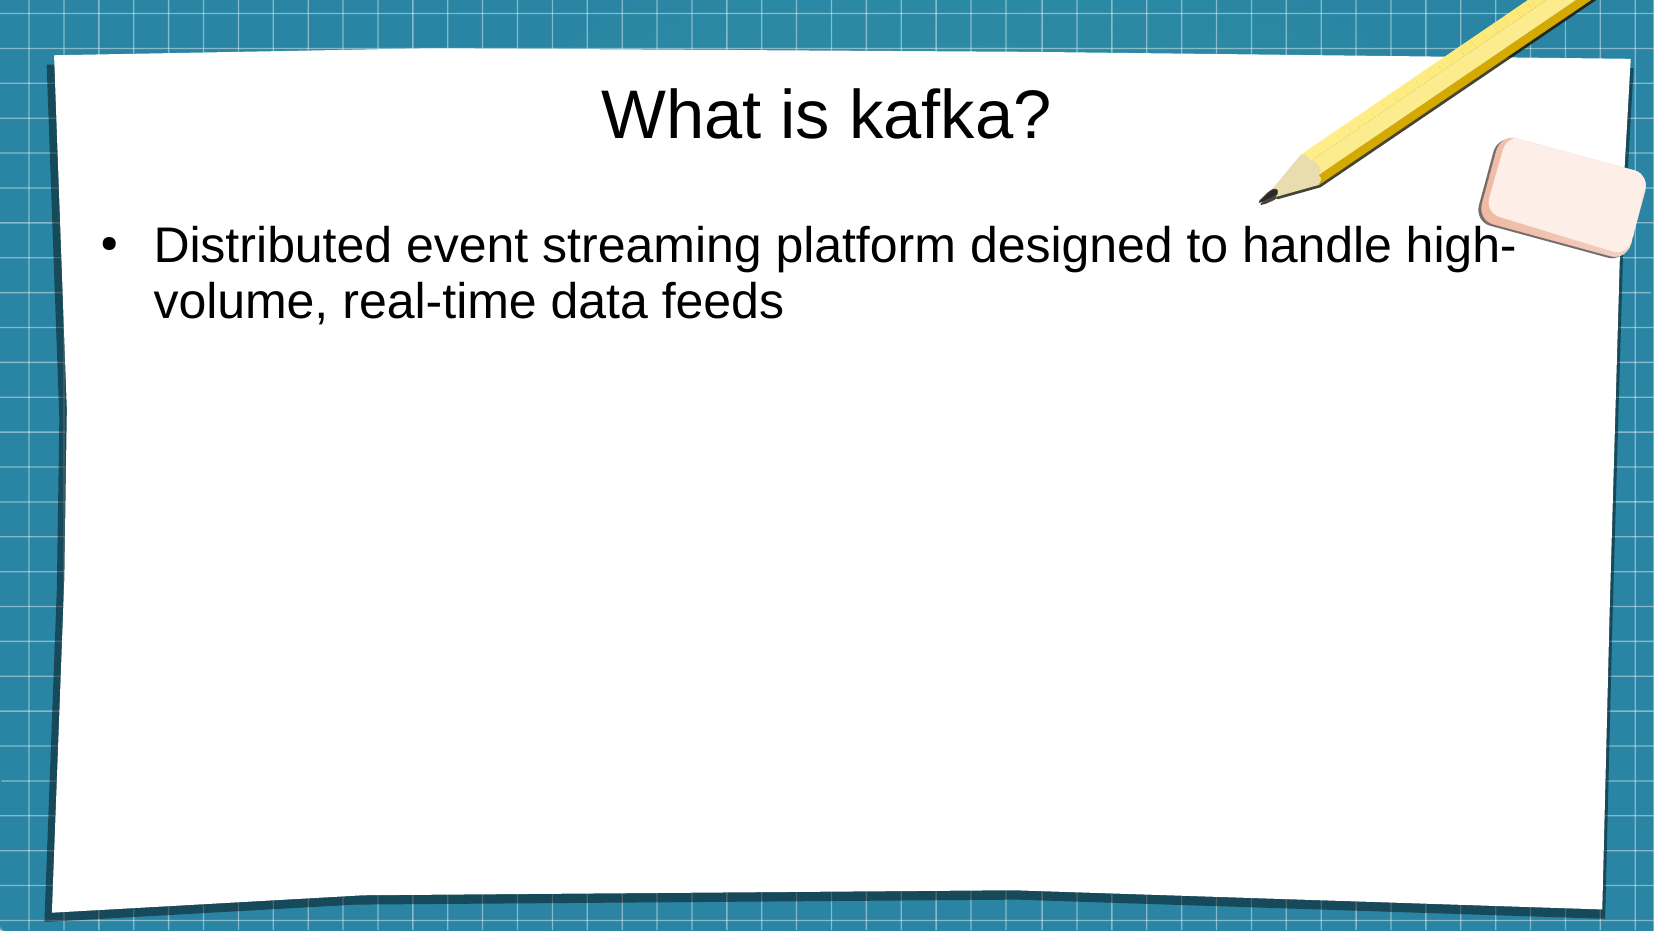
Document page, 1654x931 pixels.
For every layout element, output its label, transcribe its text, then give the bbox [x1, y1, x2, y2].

title What is kafka? [82, 37, 1571, 193]
list Distributed event streaming platform designed to handle high-volume, real-time data feeds [82, 217, 1571, 758]
